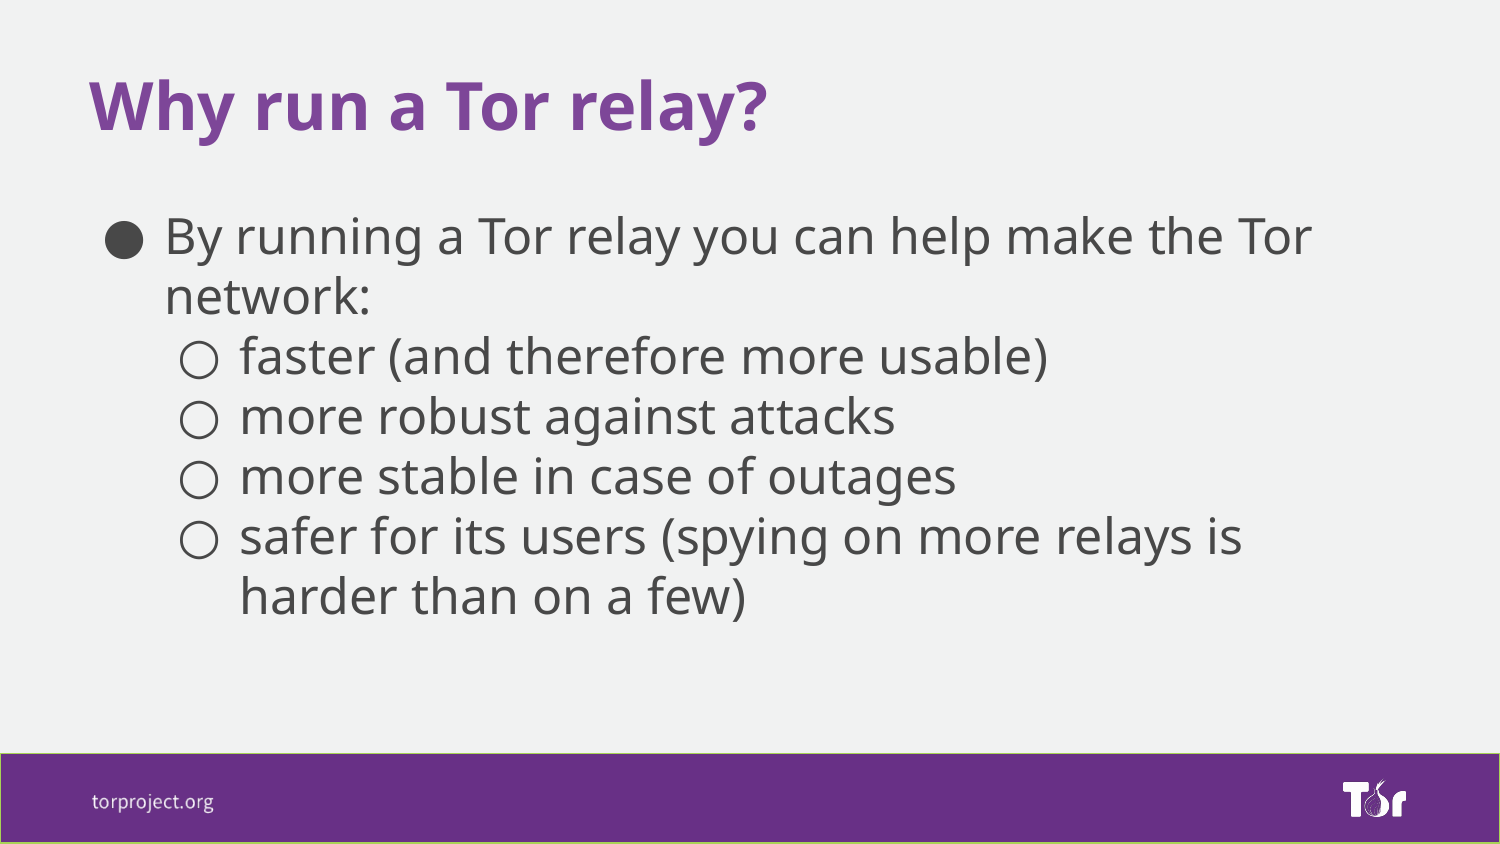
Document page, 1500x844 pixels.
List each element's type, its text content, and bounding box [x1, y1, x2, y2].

picture [1343, 778, 1406, 817]
text_box Why run a Tor relay? [75, 33, 1425, 174]
text_box By running a Tor relay you can help make the Tor network: faster (and therefore more usable) more robust against attacks more stable in case of outages safer for its users (spying on more relays is harder than on a few) [75, 196, 1425, 754]
picture [75, 780, 604, 821]
